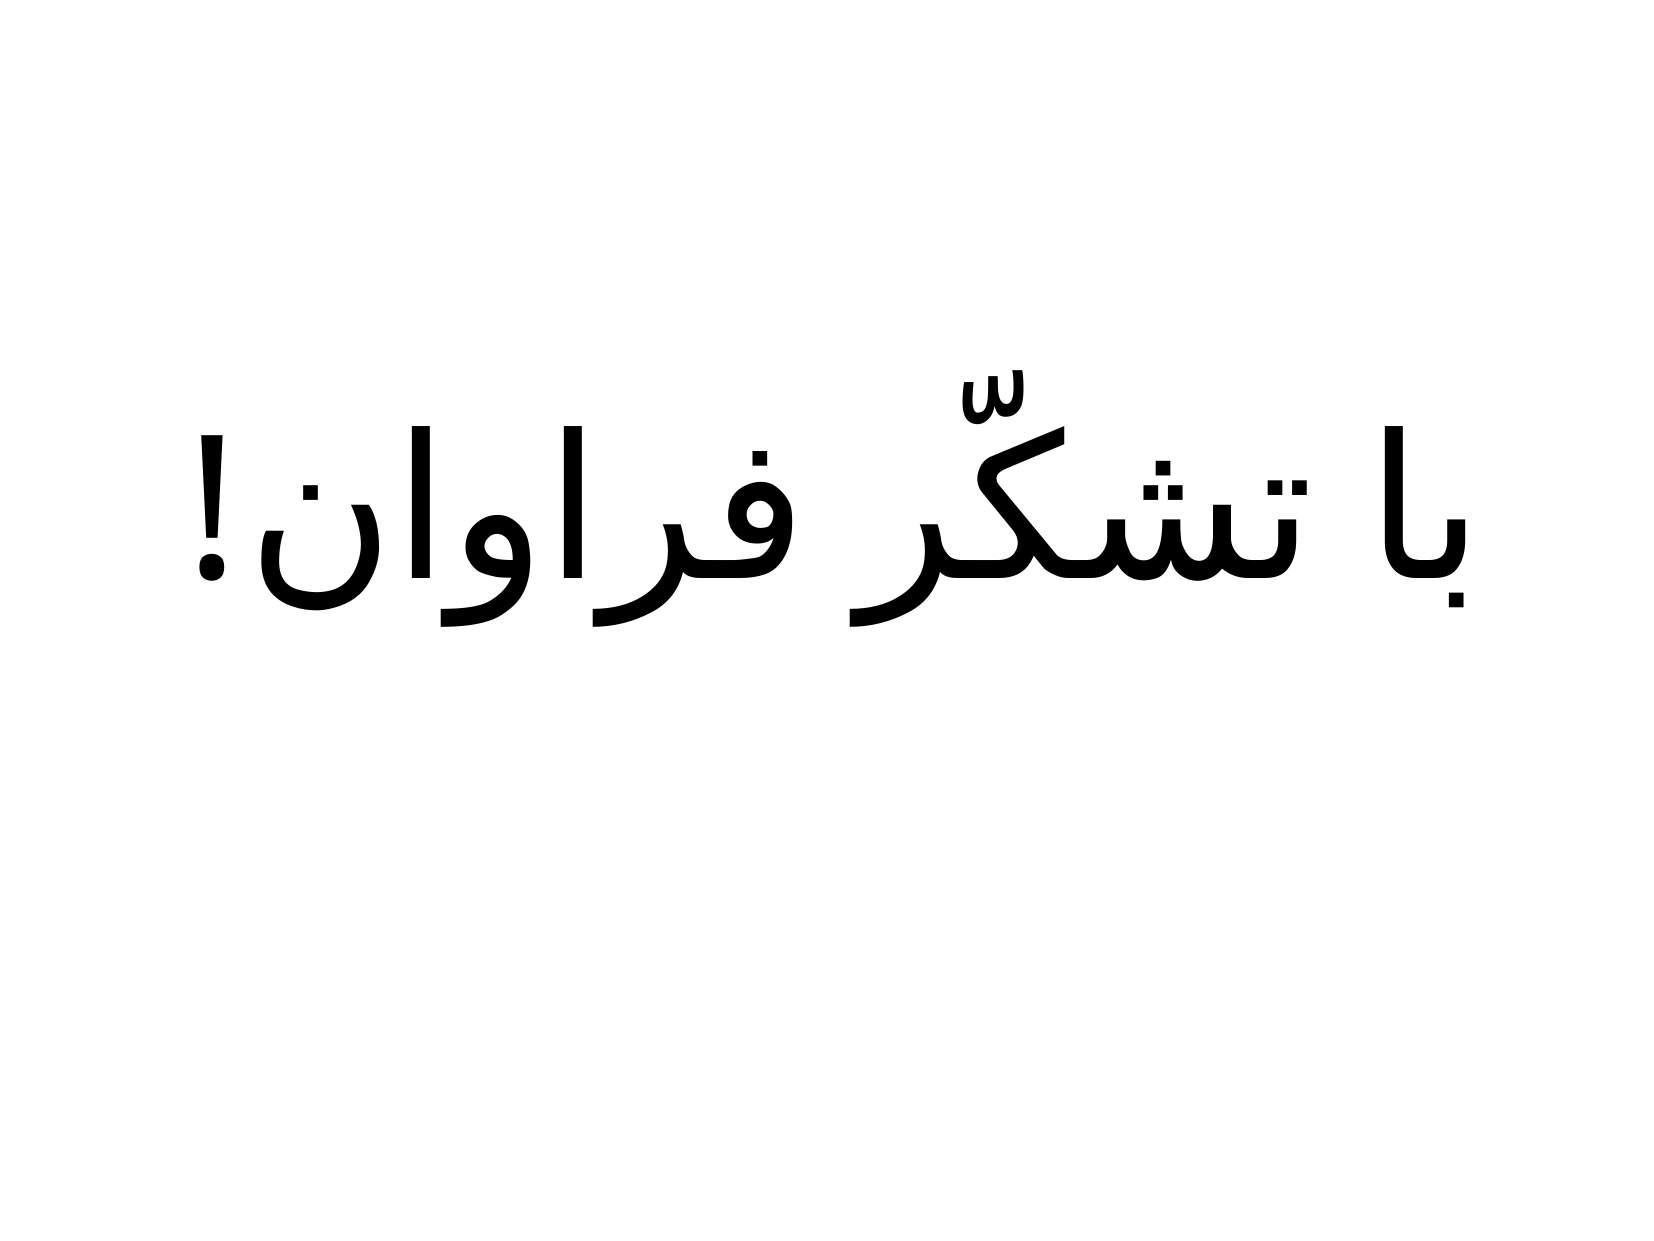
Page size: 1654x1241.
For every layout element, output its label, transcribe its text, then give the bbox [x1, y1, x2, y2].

subtitle با تشکّر فراوان! [82, 49, 1571, 1010]
